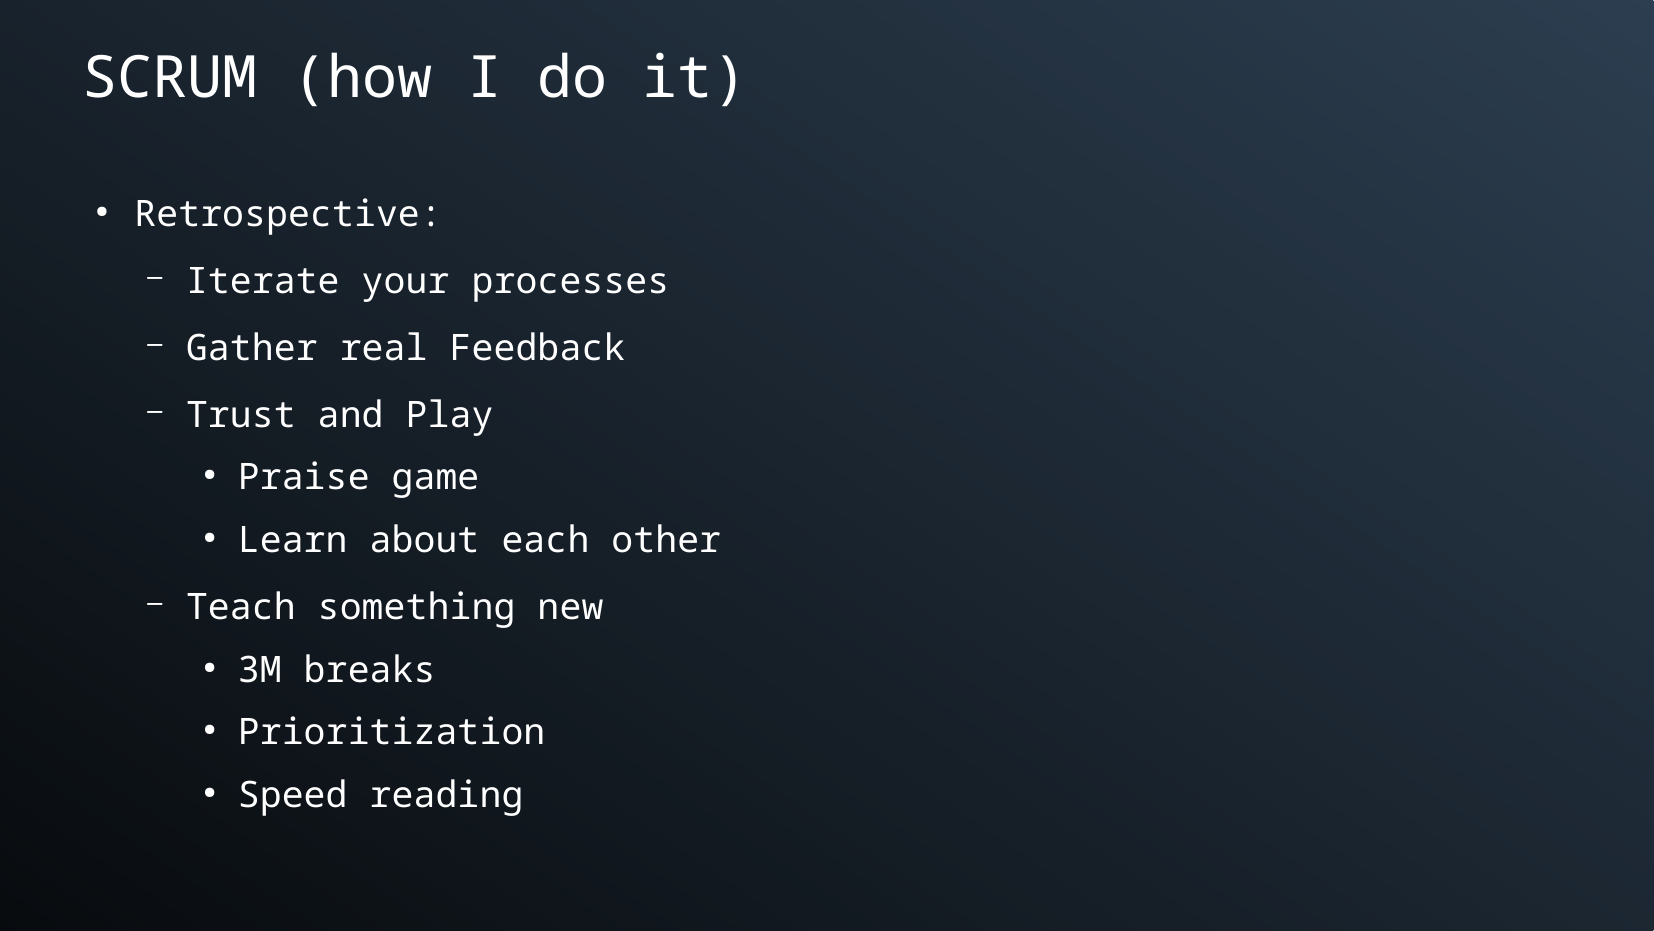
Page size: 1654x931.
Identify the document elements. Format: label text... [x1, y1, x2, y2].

list Retrospective: Iterate your processes Gather real Feedback Trust and Play Praise game Learn about each other Teach something new 3M breaks Prioritization Speed reading [82, 187, 1571, 826]
title SCRUM (how I do it) [82, 37, 1388, 113]
